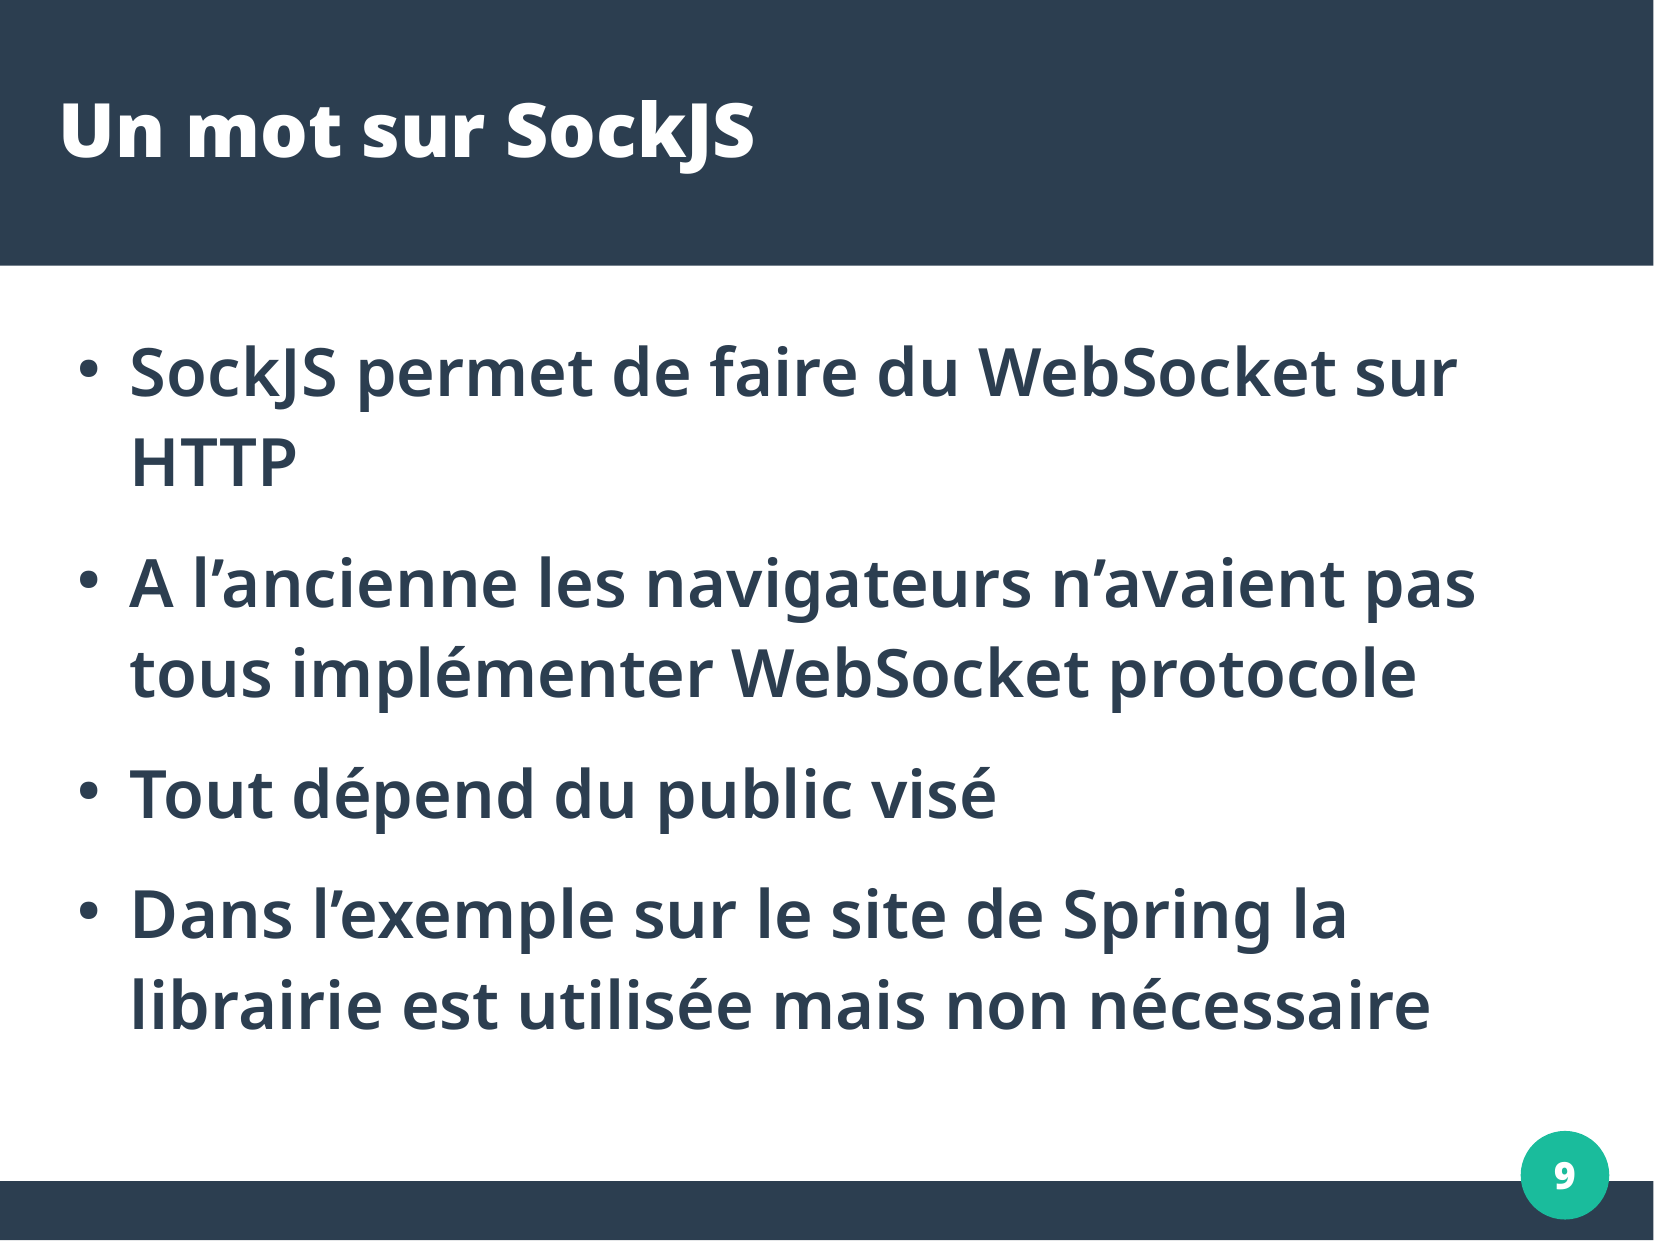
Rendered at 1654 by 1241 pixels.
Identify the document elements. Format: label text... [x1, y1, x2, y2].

list SockJS permet de faire du WebSocket sur HTTP A l’ancienne les navigateurs n’avaient pas tous implémenter WebSocket protocole Tout dépend du public visé Dans l’exemple sur le site de Spring la librairie est utilisée mais non nécessaire [59, 324, 1595, 1152]
title Un mot sur SockJS [59, 49, 1595, 207]
